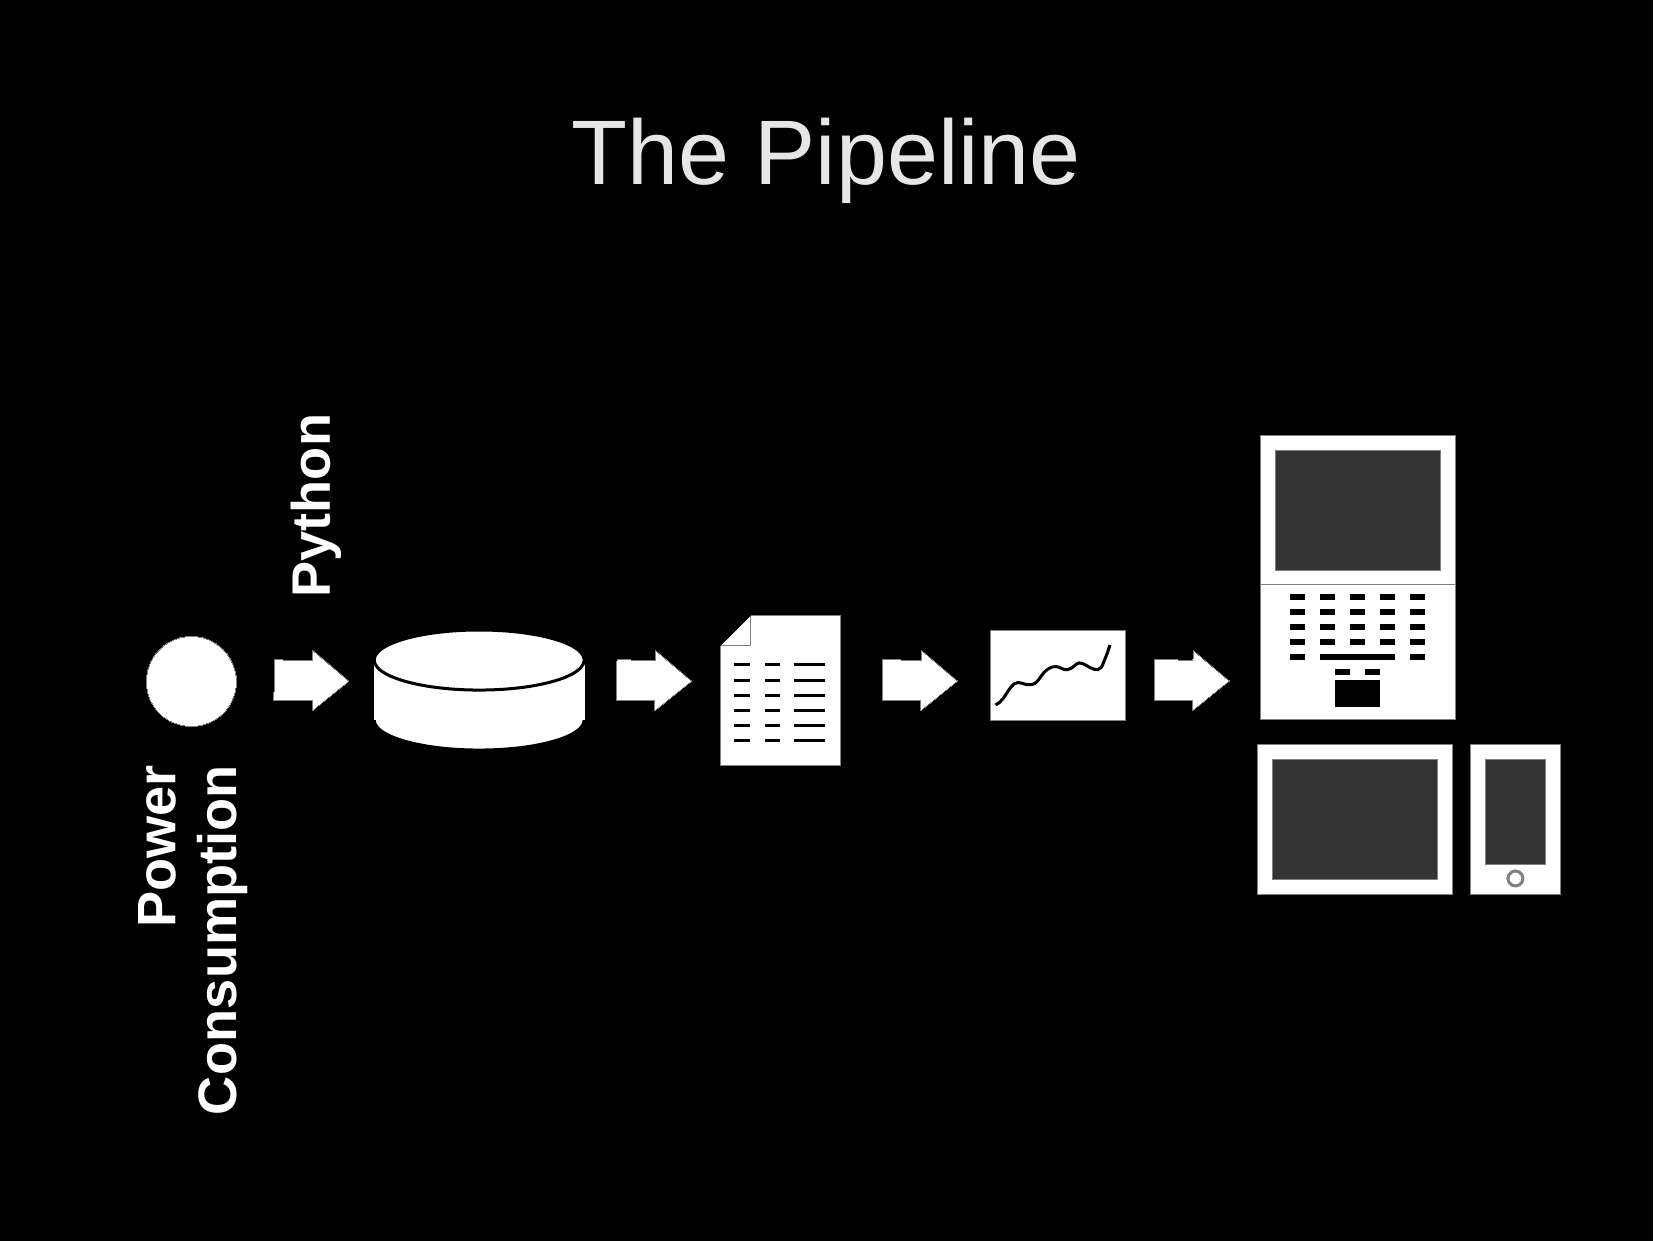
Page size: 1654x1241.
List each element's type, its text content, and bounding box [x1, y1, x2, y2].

text_box [1470, 744, 1561, 895]
text_box [146, 636, 237, 727]
text_box [1257, 744, 1453, 895]
text_box [273, 650, 349, 711]
text_box [1154, 650, 1230, 711]
text_box [882, 650, 958, 711]
text_box Python [273, 398, 349, 613]
text_box [1260, 435, 1456, 720]
text_box [990, 630, 1126, 721]
title The Pipeline [82, 49, 1571, 257]
text_box [374, 630, 585, 751]
text_box Power Consumption [119, 750, 256, 1130]
text_box [690, 590, 841, 766]
text_box [616, 650, 692, 711]
